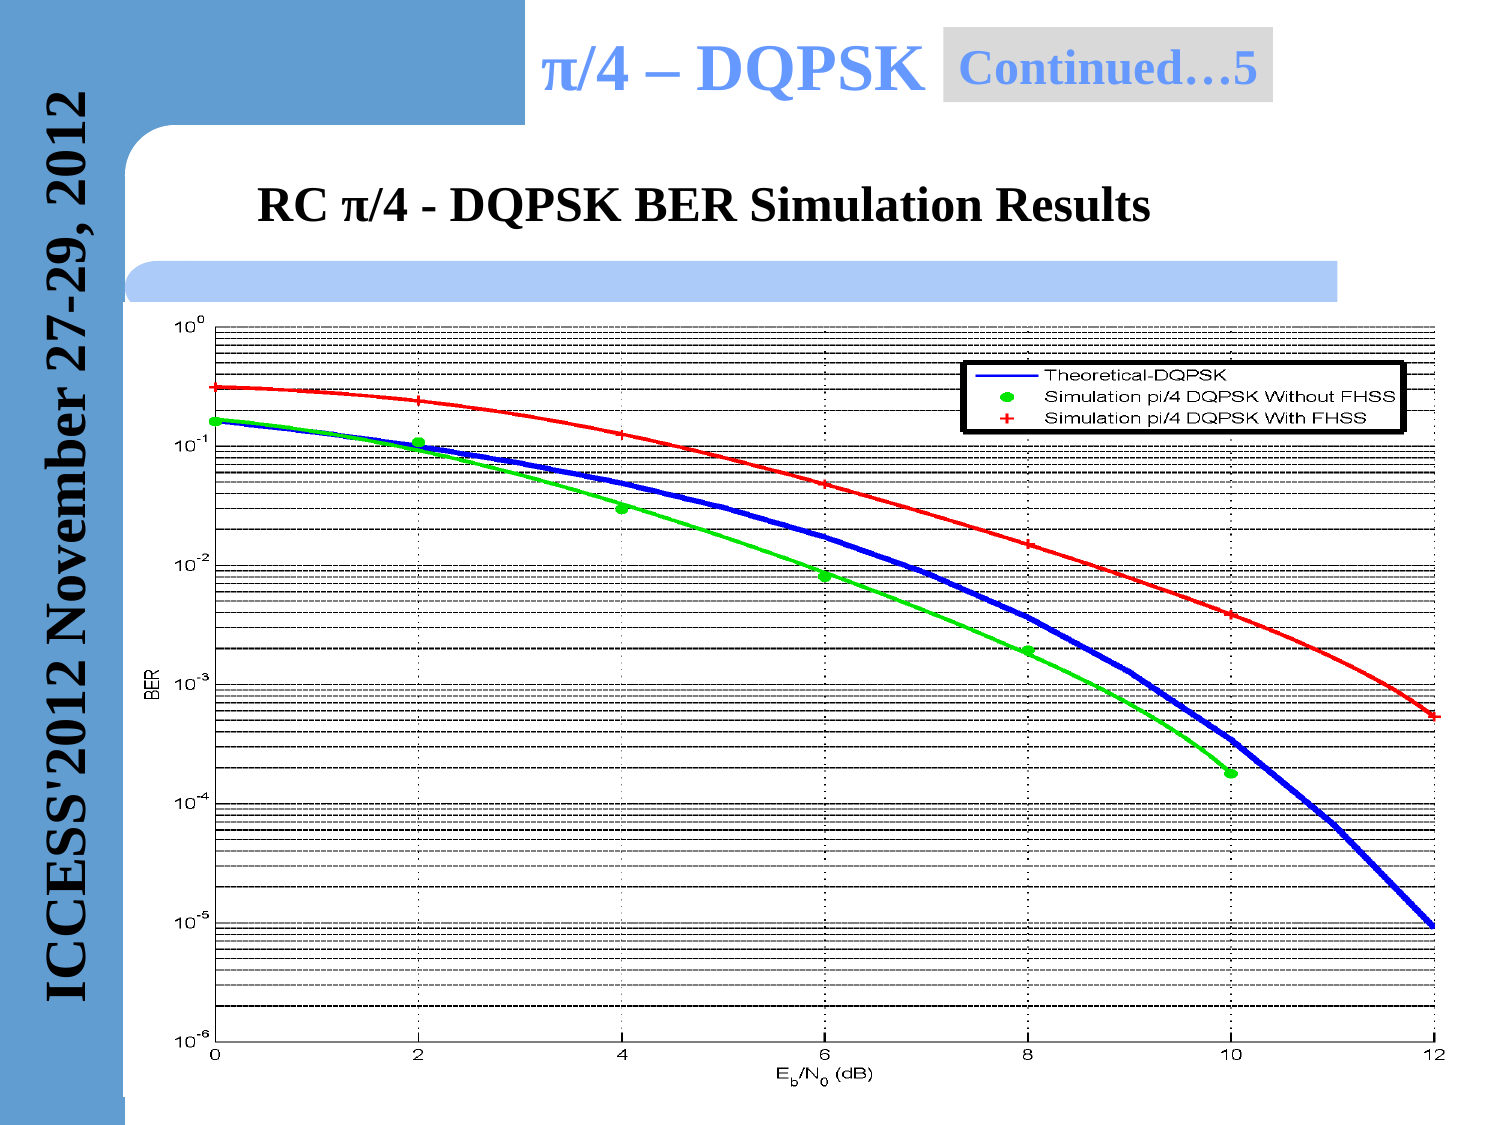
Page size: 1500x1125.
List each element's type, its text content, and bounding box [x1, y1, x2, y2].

title RC π/4 - DQPSK BER Simulation Results [242, 137, 1353, 239]
text_box π/4 – DQPSK [526, 16, 942, 112]
text_box Continued…5 [943, 27, 1273, 103]
picture [123, 302, 1471, 1097]
